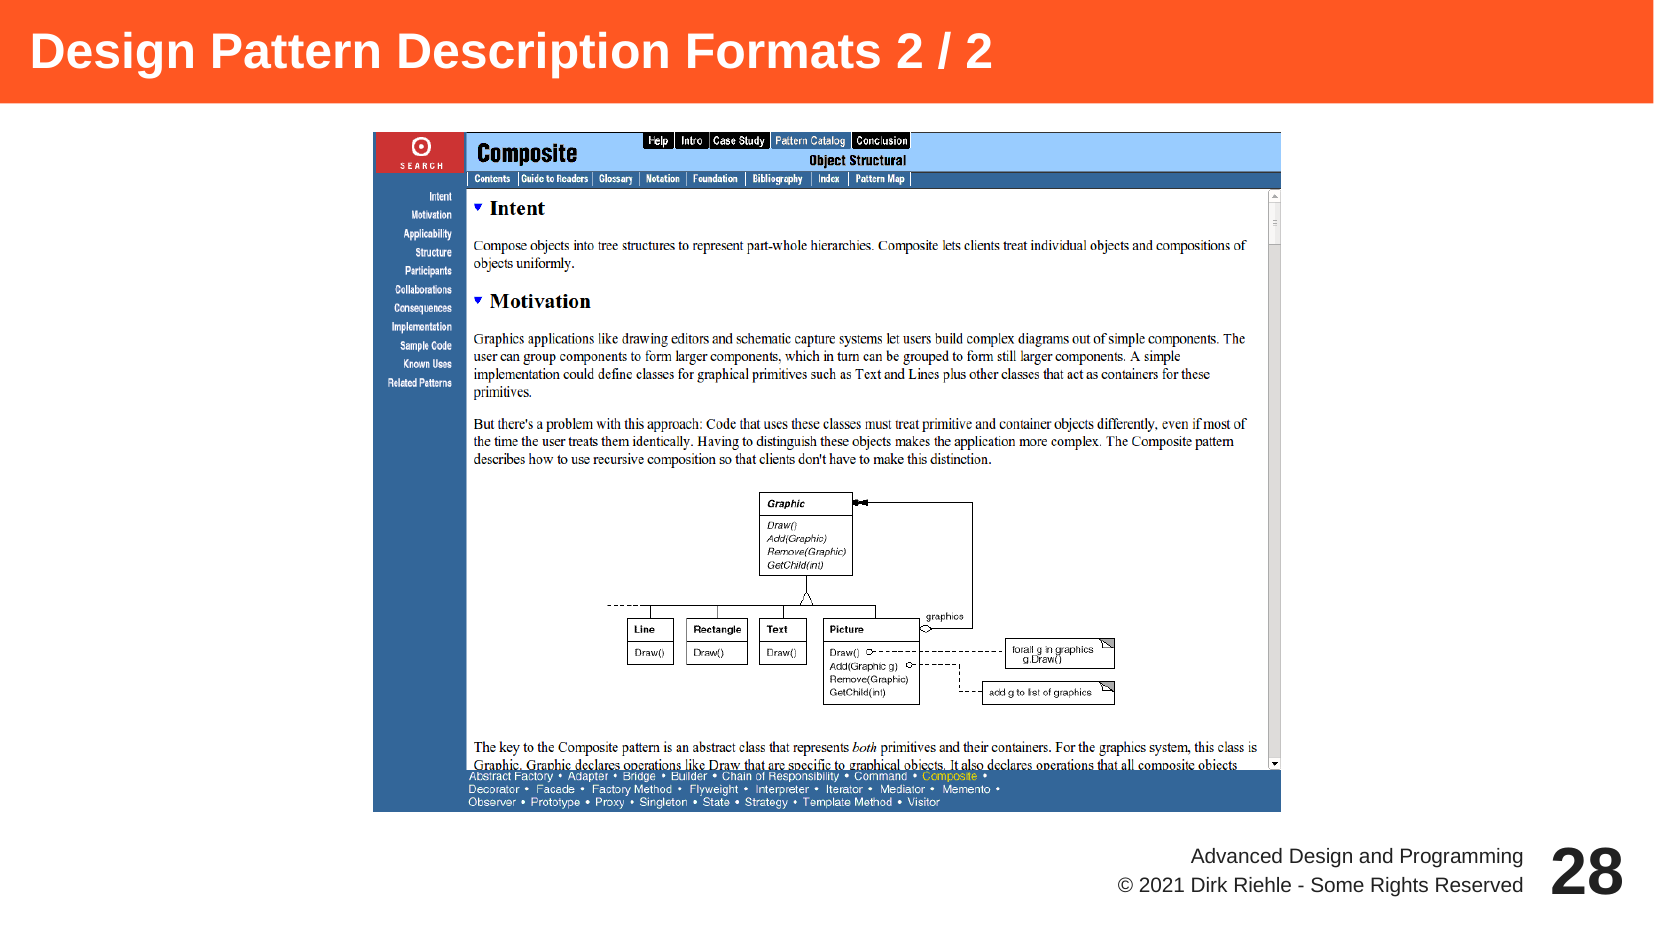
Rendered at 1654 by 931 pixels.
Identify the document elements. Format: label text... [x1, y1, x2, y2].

picture [373, 132, 1281, 813]
title Design Pattern Description Formats 2 / 2 [0, 0, 1654, 104]
